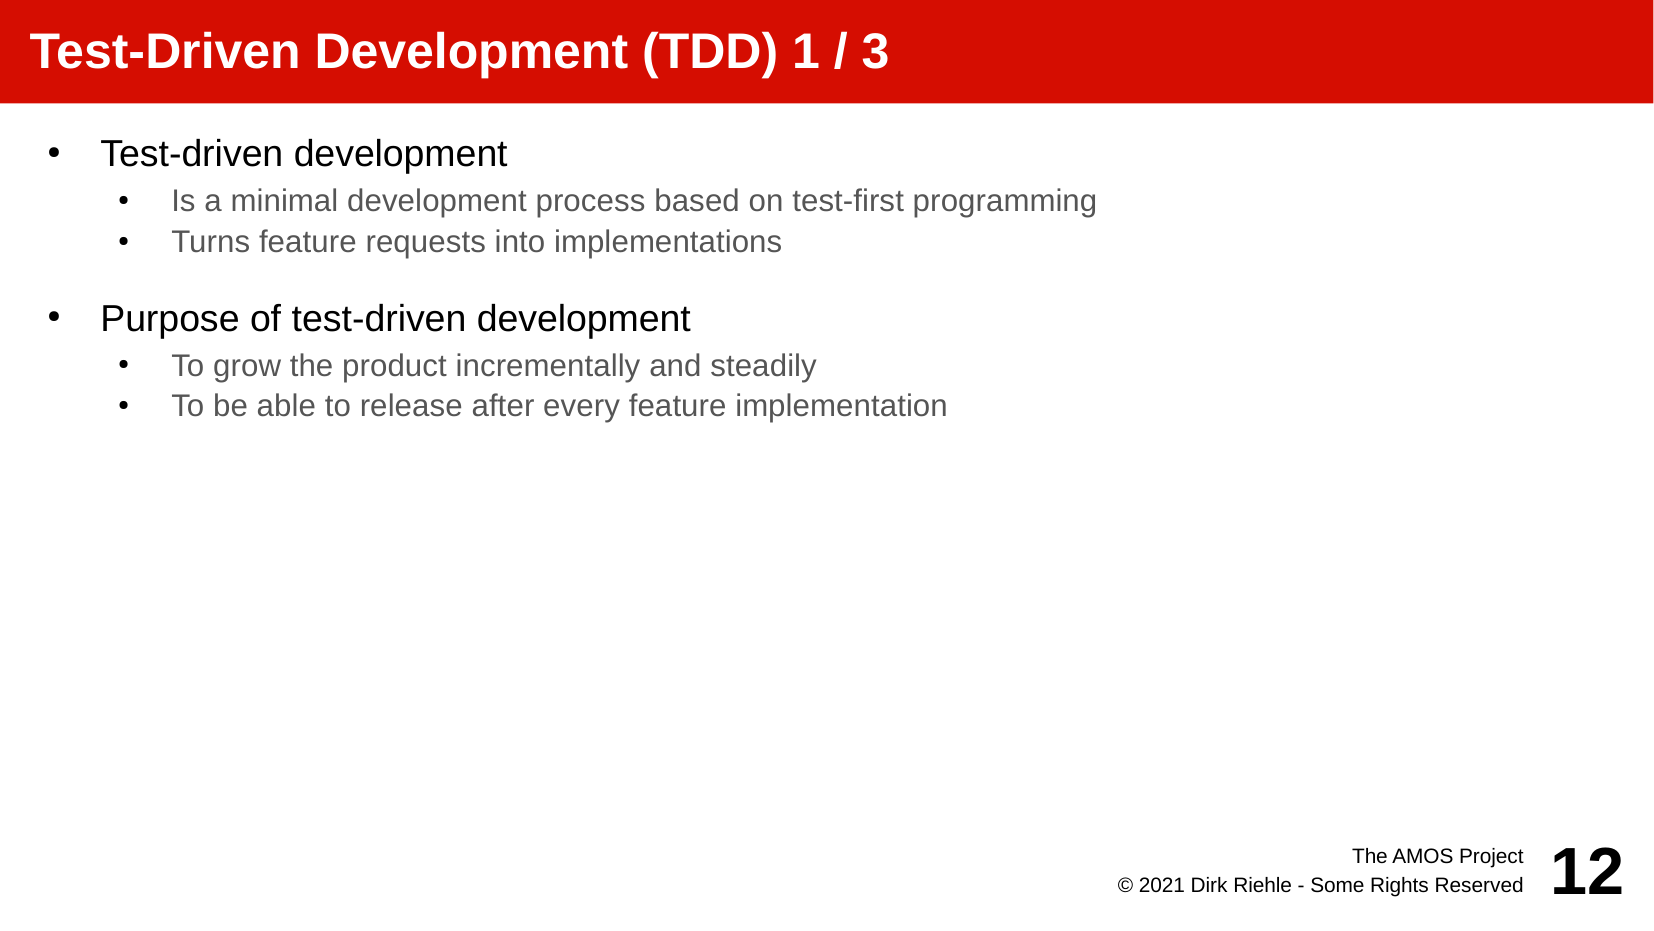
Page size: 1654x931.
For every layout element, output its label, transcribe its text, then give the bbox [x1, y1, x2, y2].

list Test-driven development Is a minimal development process based on test-first programming Turns feature requests into implementations Purpose of test-driven development To grow the product incrementally and steadily To be able to release after every feature implementation [29, 132, 1625, 813]
title Test-Driven Development (TDD) 1 / 3 [0, 0, 1654, 104]
